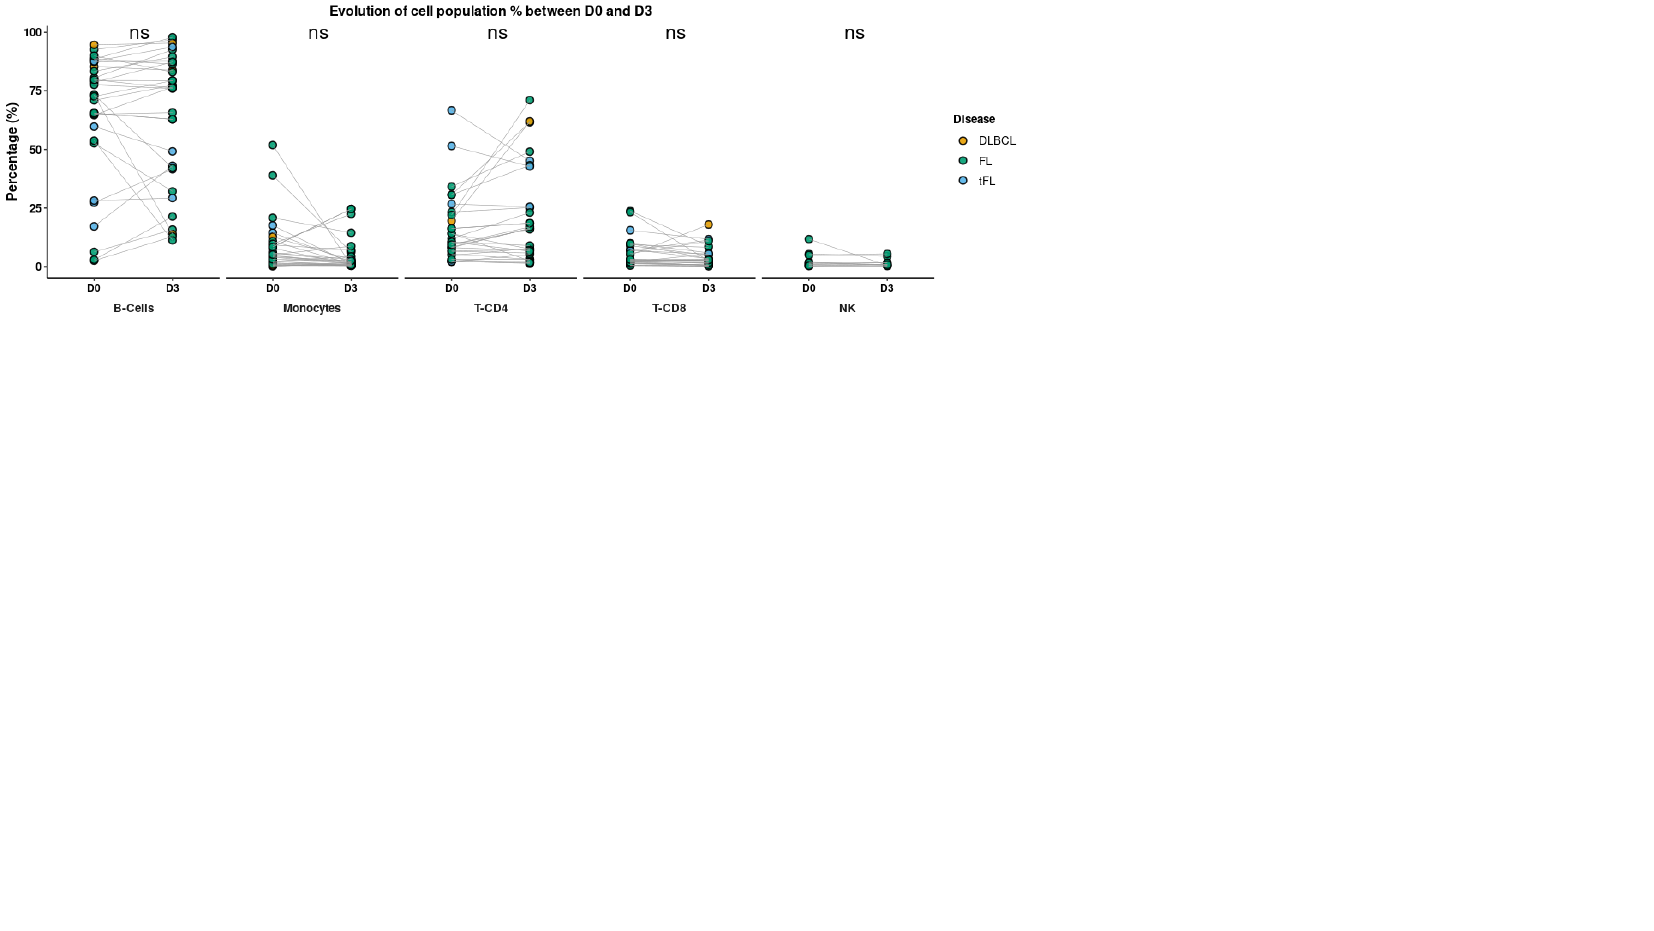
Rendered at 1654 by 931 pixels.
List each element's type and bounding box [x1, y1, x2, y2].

picture [0, 0, 1028, 341]
